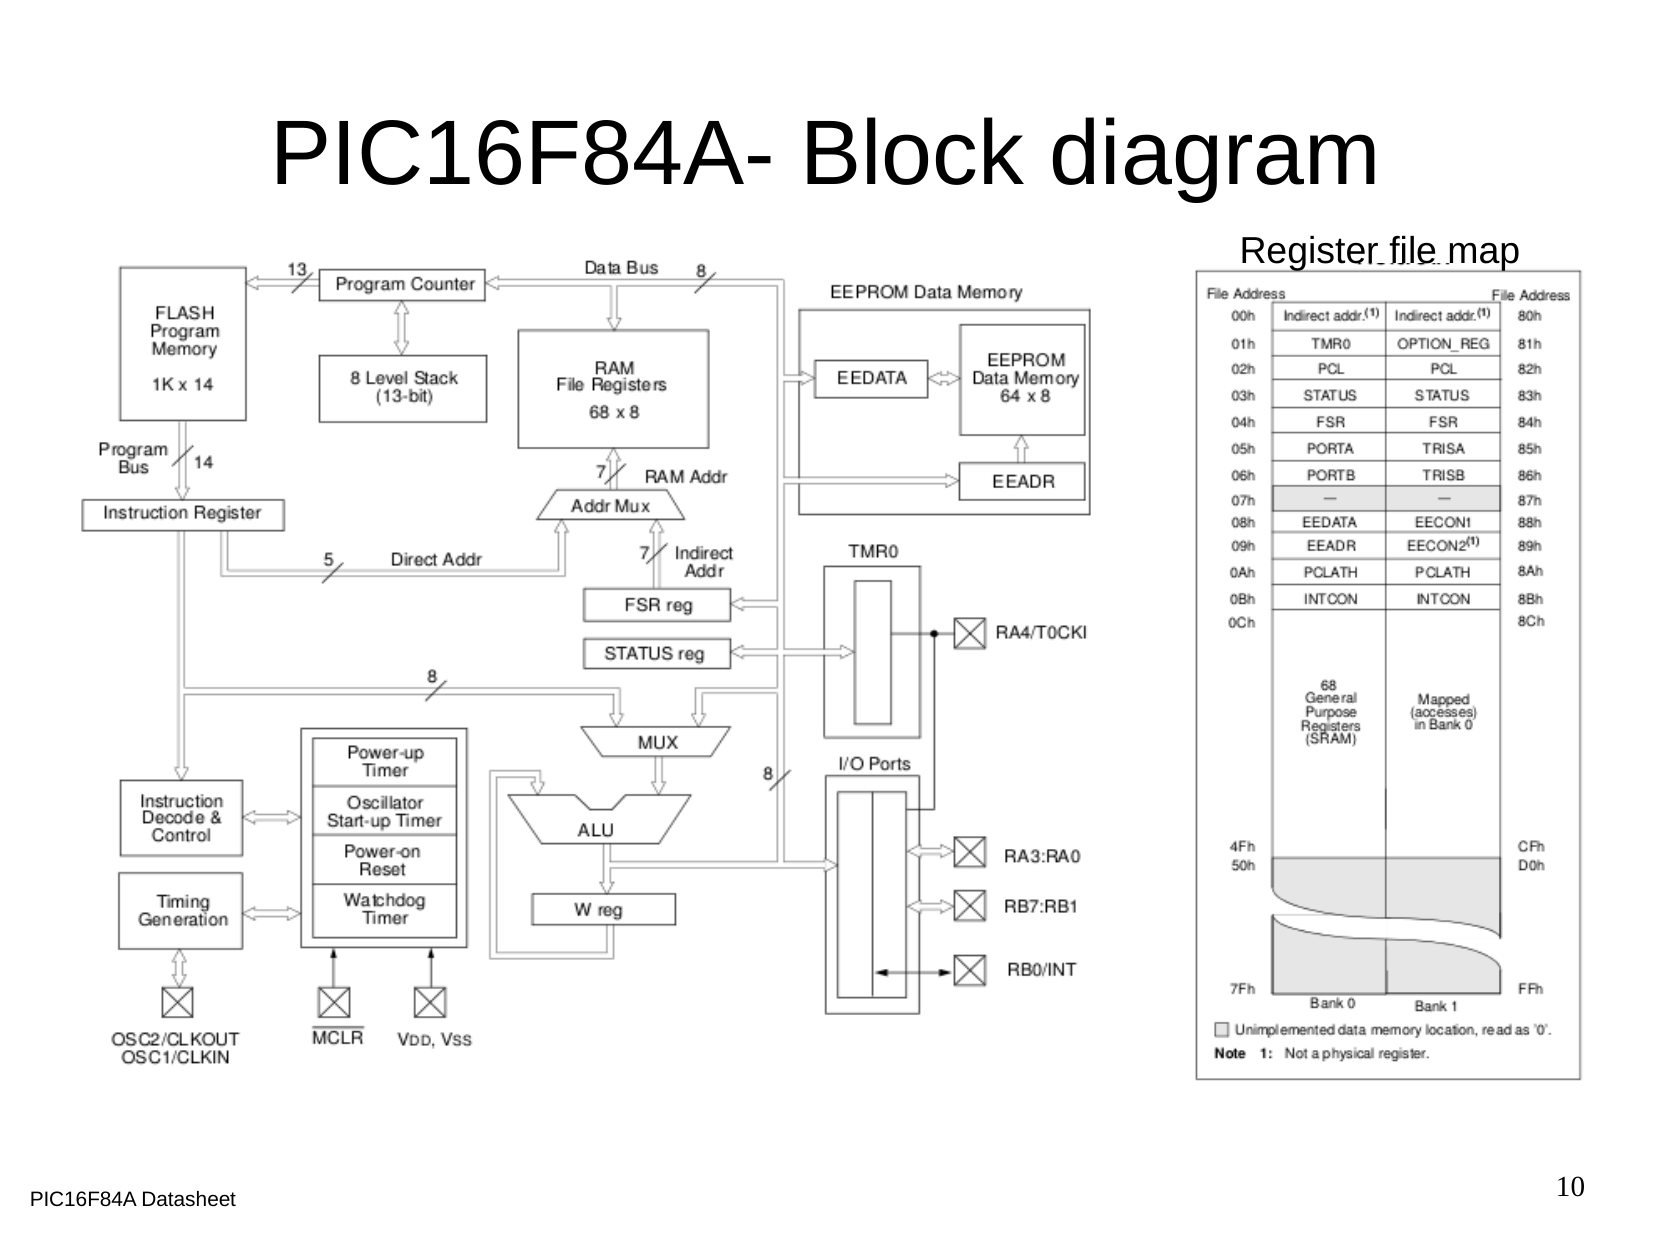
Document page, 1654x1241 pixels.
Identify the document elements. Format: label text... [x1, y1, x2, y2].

text_box PIC16F84A Datasheet [15, 1180, 271, 1219]
picture [1185, 279, 1595, 1096]
picture [60, 240, 1101, 1075]
title PIC16F84A- Block diagram [82, 49, 1571, 257]
text_box Register file map [1155, 221, 1606, 279]
